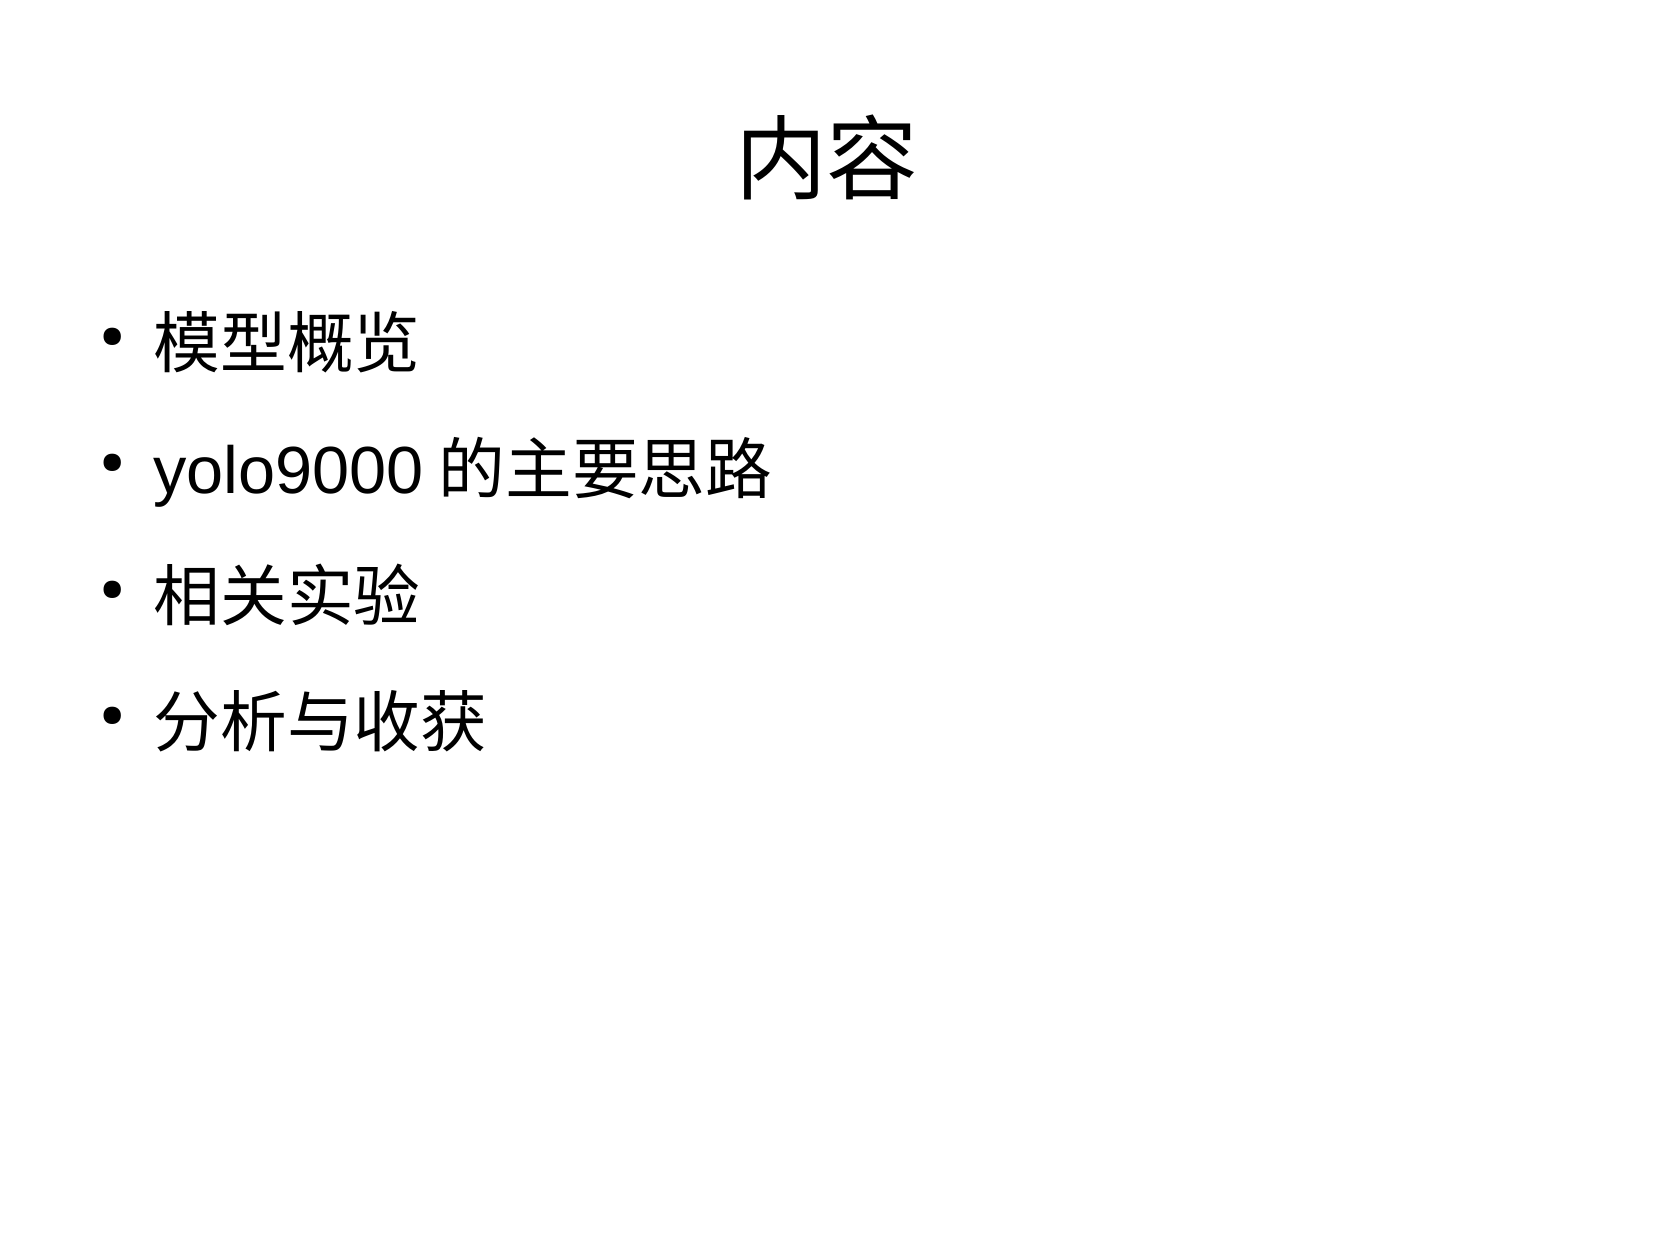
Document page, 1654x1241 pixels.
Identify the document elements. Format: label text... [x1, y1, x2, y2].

list 模型概览 yolo9000的主要思路 相关实验 分析与收获 [82, 290, 1571, 1010]
title 内容 [82, 49, 1571, 257]
